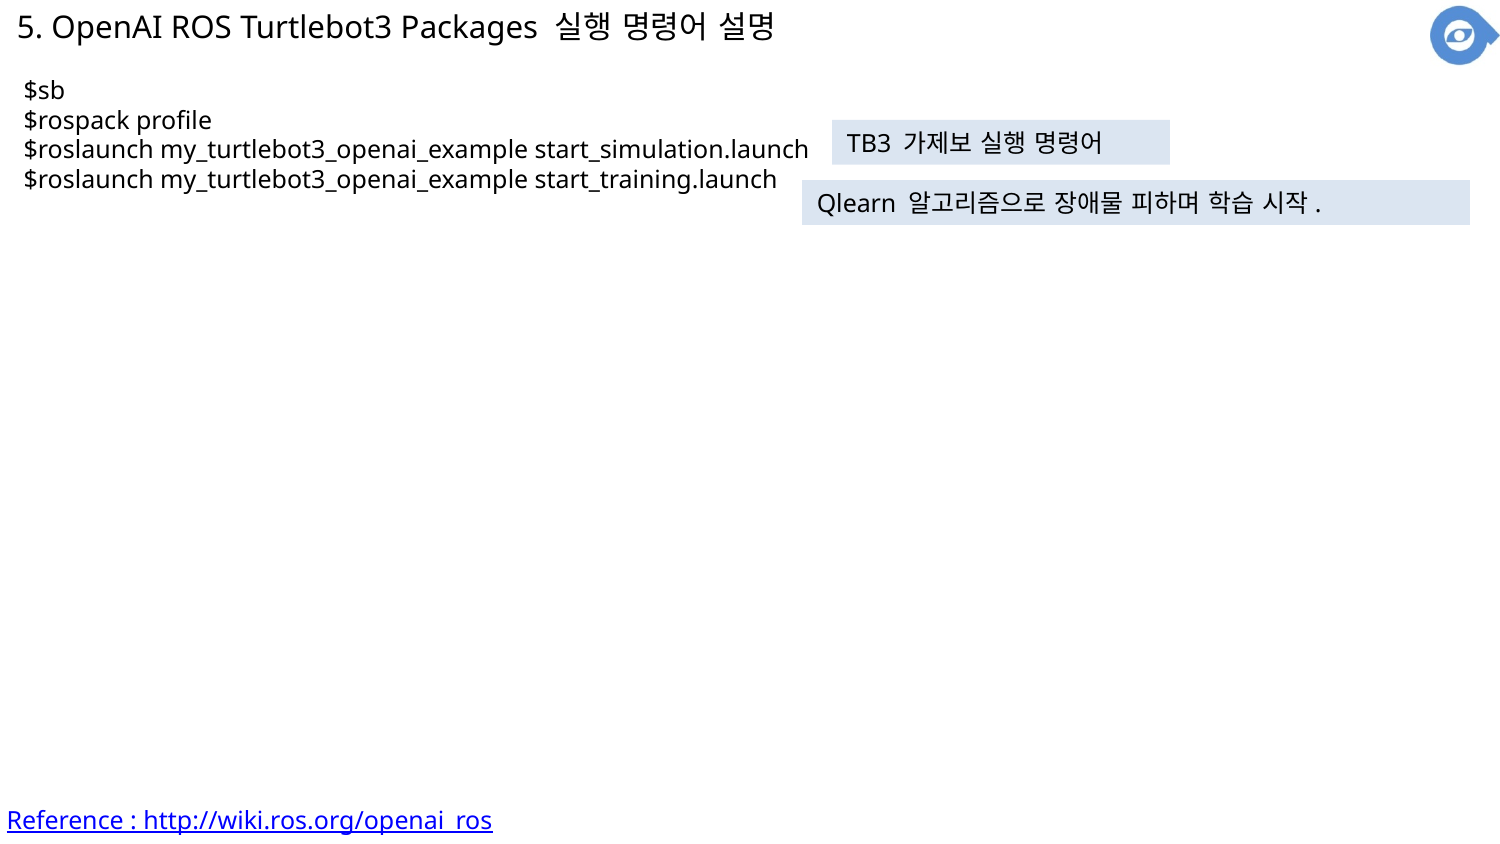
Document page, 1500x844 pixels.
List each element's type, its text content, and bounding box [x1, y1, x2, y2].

text_box Qlearn 알고리즘으로 장애물 피하며 학습 시작. [802, 180, 1470, 225]
picture [1430, 0, 1500, 70]
text_box TB3 가제보 실행 명령어 [832, 119, 1170, 165]
text_box $sb $rospack profile $roslaunch my_turtlebot3_openai_example start_simulation.launch $roslaunch my_turtlebot3_openai_example start_training.launch [9, 66, 837, 292]
text_box 5. OpenAI ROS Turtlebot3 Packages 실행 명령어 설명 [1, 0, 893, 53]
text_box Reference : http://wiki.ros.org/openai_ros [0, 796, 509, 844]
